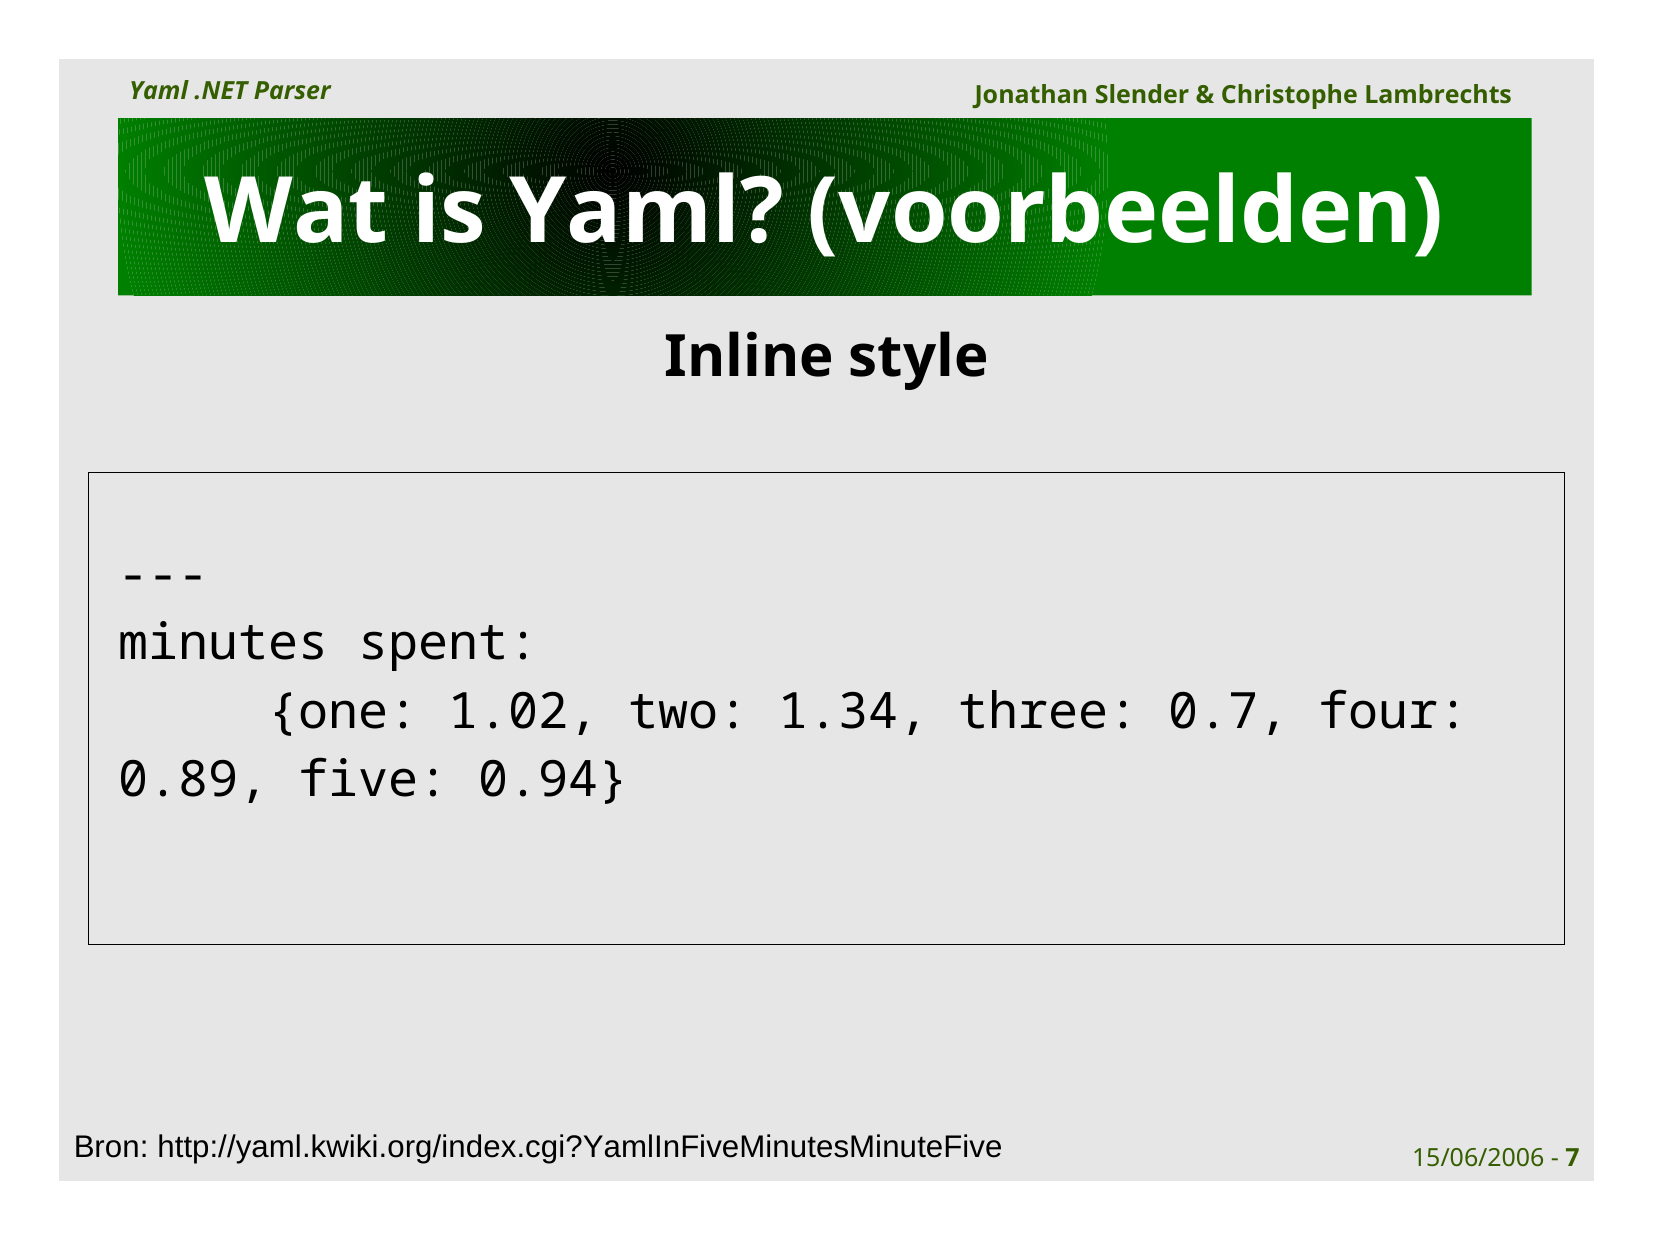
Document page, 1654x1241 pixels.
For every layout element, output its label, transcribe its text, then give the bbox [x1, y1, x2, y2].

title --- minutes spent: {one: 1.02, two: 1.34, three: 0.7, four: 0.89, five: 0.94} [88, 472, 1565, 945]
text_box Bron: http://yaml.kwiki.org/index.cgi?YamlInFiveMinutesMinuteFive [59, 1122, 1447, 1182]
title Wat is Yaml? (voorbeelden) [118, 118, 1532, 296]
title Inline style [501, 295, 1152, 414]
